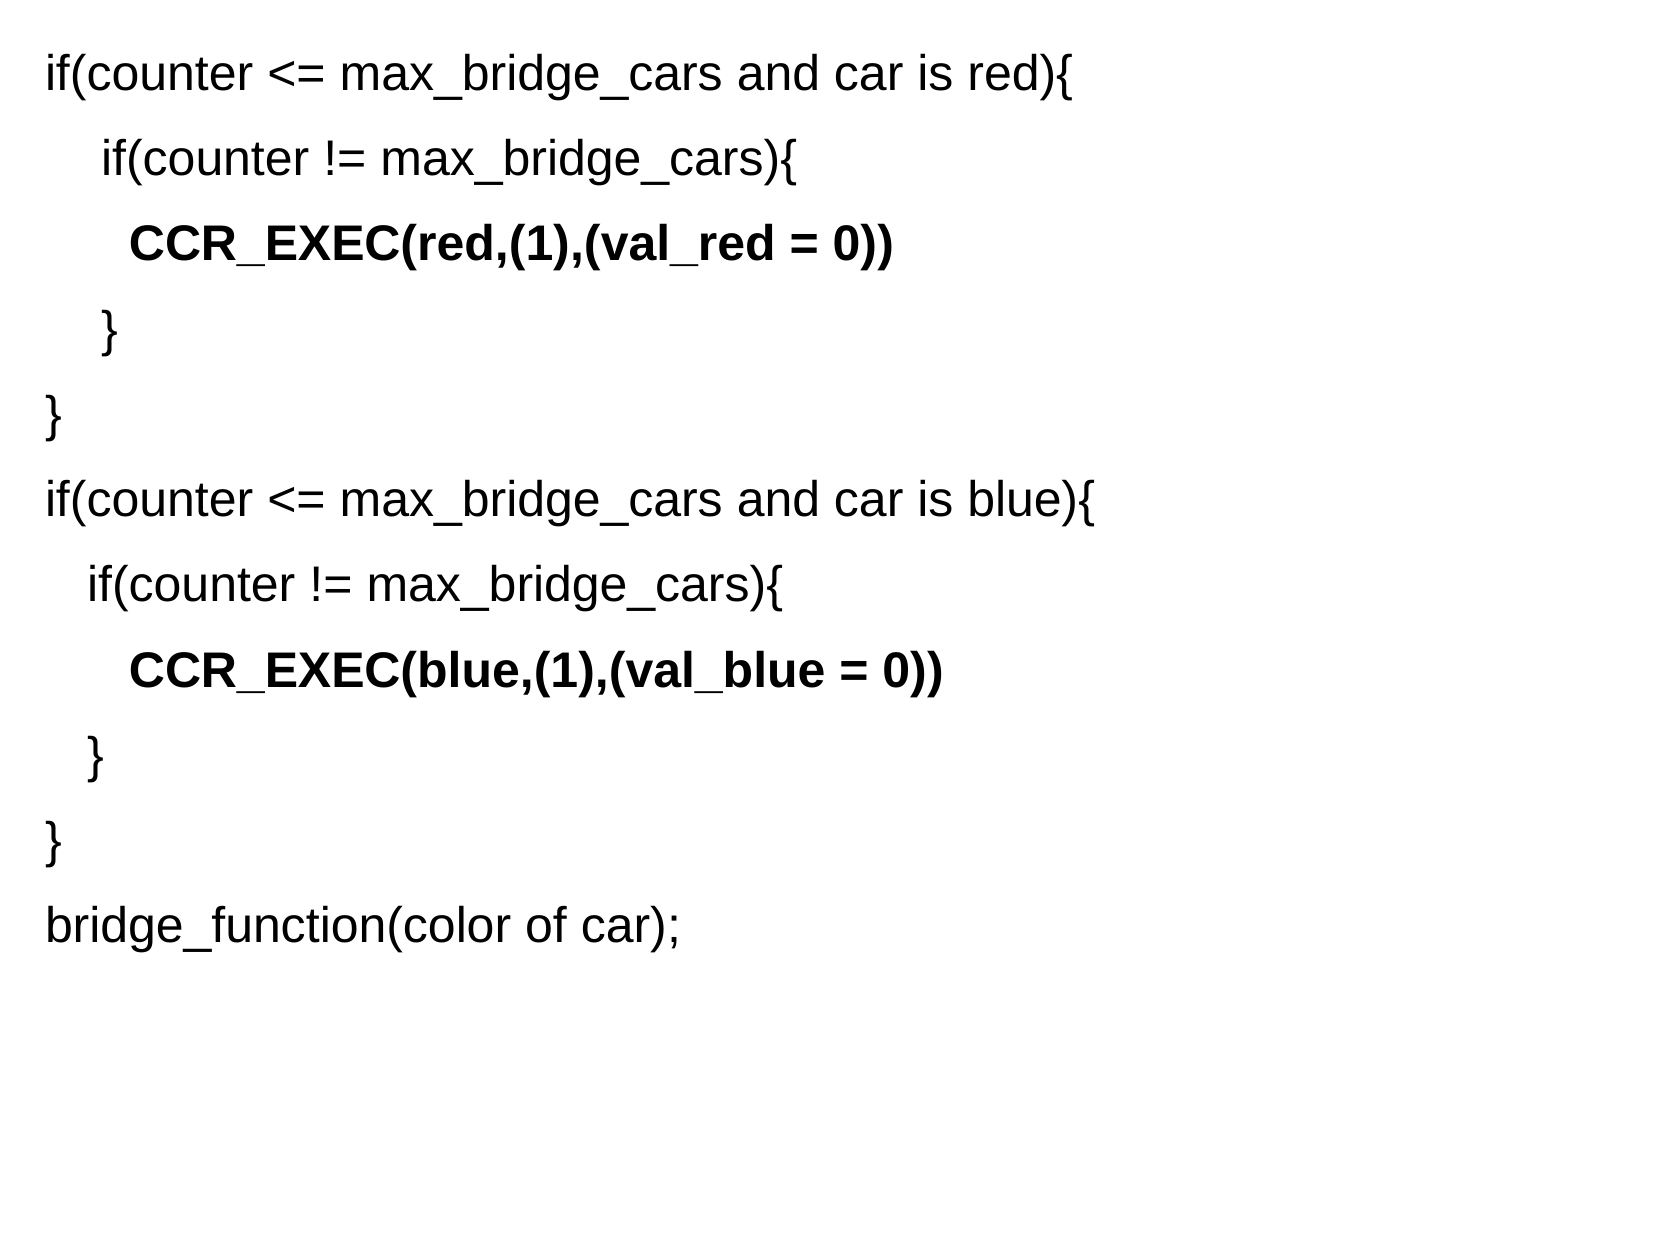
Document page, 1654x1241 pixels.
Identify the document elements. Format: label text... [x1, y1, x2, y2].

list if(counter <= max_bridge_cars and car is red){ if(counter != max_bridge_cars){ CCR_EXEC(red,(1),(val_red = 0)) } } if(counter <= max_bridge_cars and car is blue){ if(counter != max_bridge_cars){ CCR_EXEC(blue,(1),(val_blue = 0)) } } bridge_function(color of car); [45, 45, 1571, 1171]
